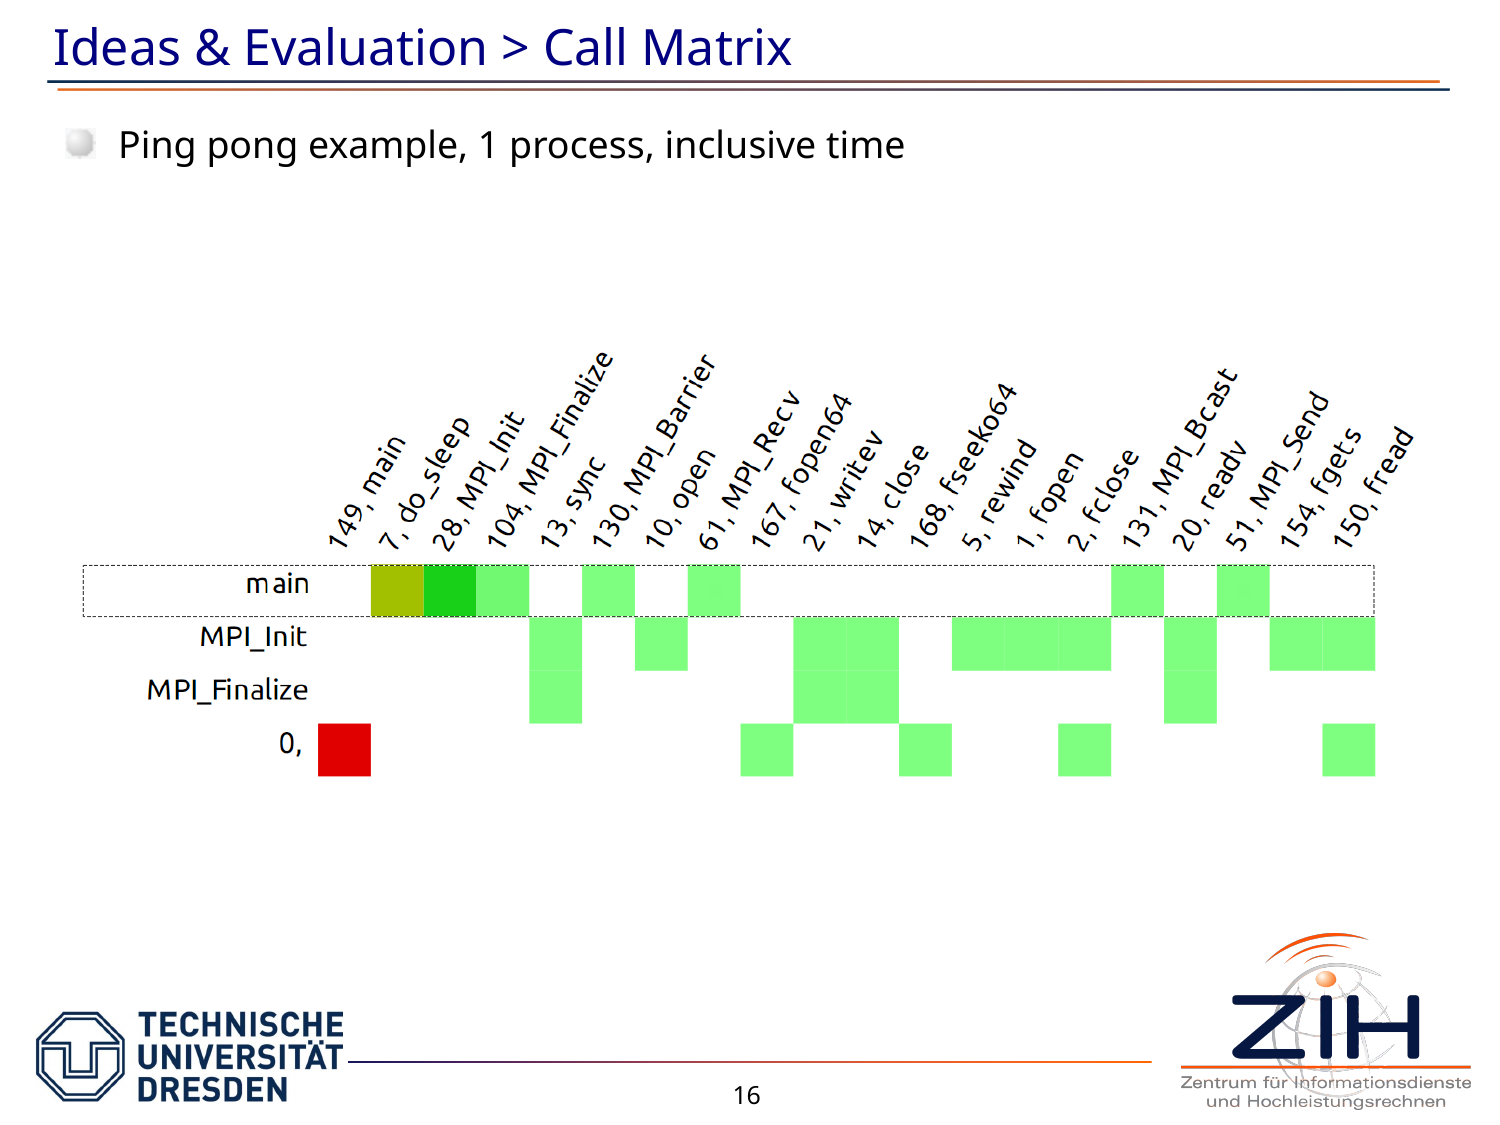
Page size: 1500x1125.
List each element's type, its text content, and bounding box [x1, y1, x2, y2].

list Ping pong example, 1 process, inclusive time [29, 118, 1418, 771]
title Ideas & Evaluation > Call Matrix [53, 12, 1453, 81]
picture [35, 1011, 343, 1102]
picture [47, 80, 1450, 91]
picture [79, 343, 1421, 782]
picture [1181, 933, 1471, 1110]
